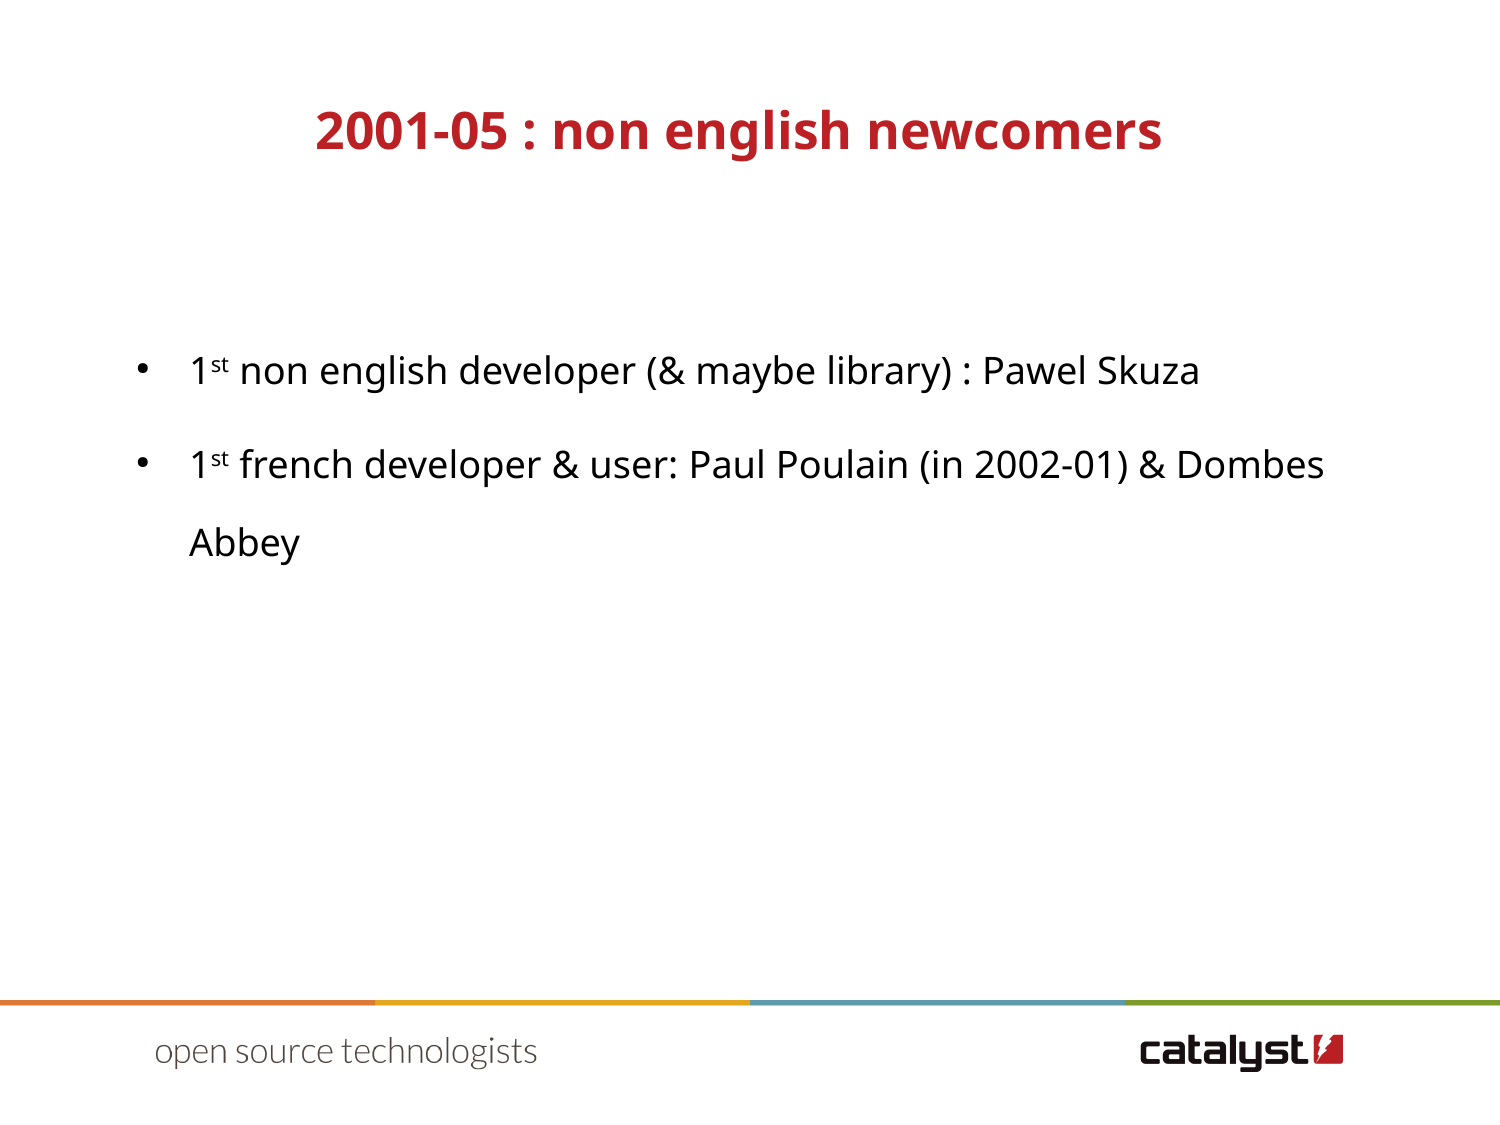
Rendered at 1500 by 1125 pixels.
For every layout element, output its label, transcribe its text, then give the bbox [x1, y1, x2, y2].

list 1st non english developer (& maybe library) : Pawel Skuza 1st french developer & user: Paul Poulain (in 2002-01) & Dombes Abbey [118, 317, 1382, 1061]
title 2001-05 : non english newcomers [315, 0, 1463, 260]
picture [0, 1000, 1500, 1072]
